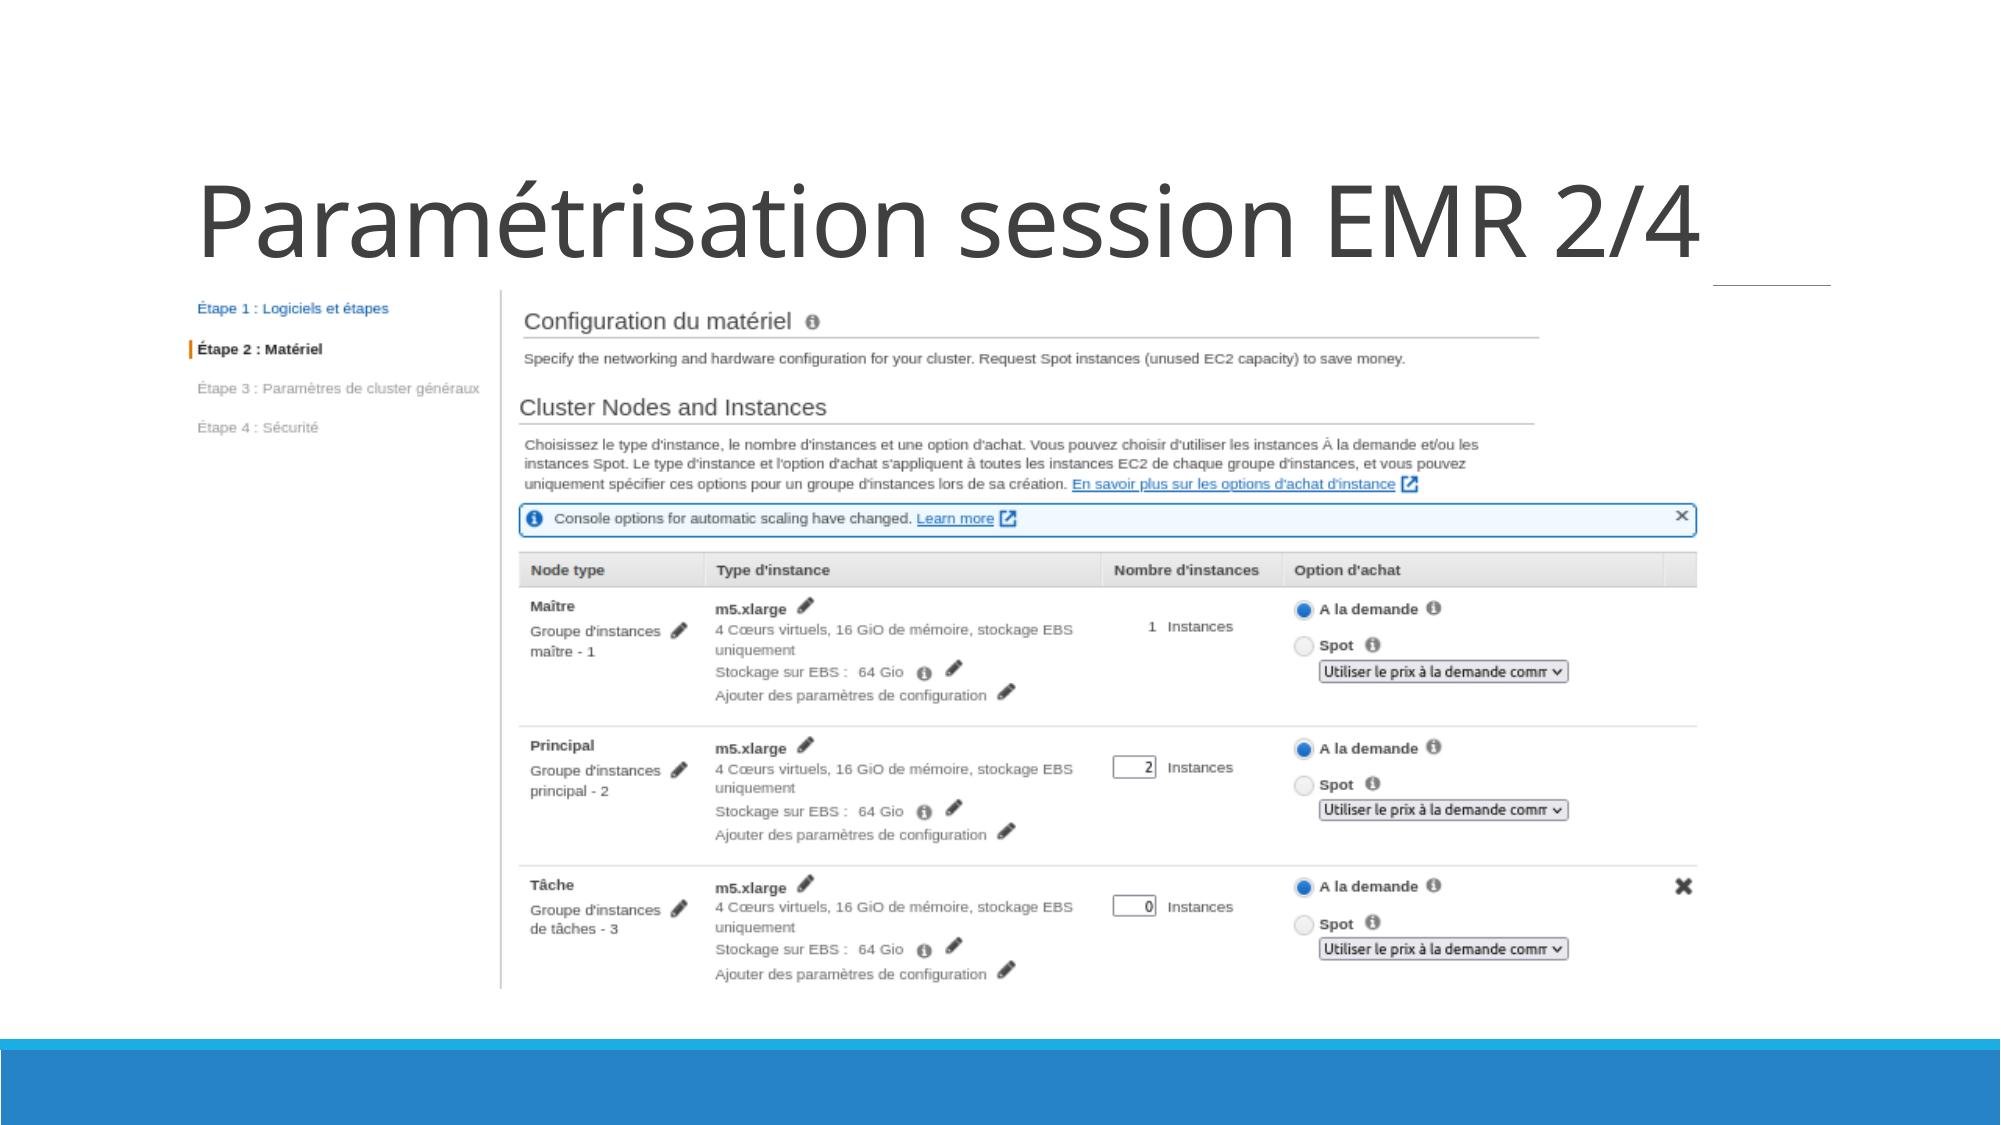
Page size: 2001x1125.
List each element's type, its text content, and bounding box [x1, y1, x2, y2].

picture [180, 285, 1713, 989]
title Paramétrisation session EMR 2/4 [180, 47, 1831, 286]
